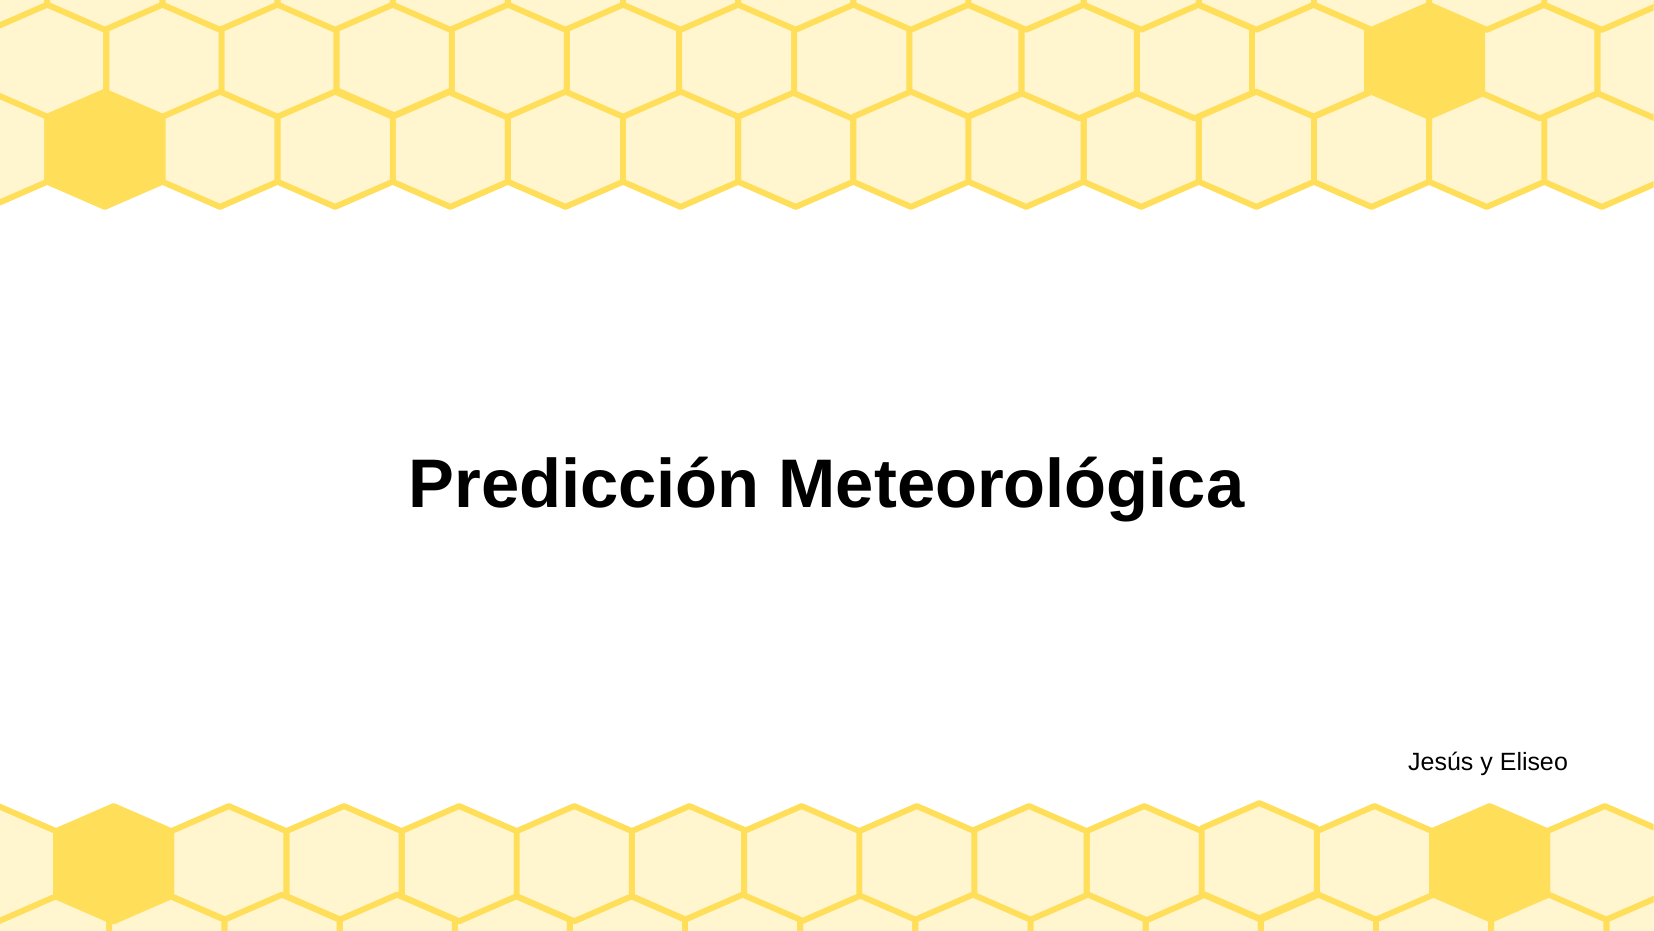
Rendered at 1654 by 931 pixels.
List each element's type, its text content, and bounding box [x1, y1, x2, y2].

subtitle Jesús y Eliseo [1381, 637, 1595, 886]
title Predicción Meteorológica [82, 383, 1571, 584]
